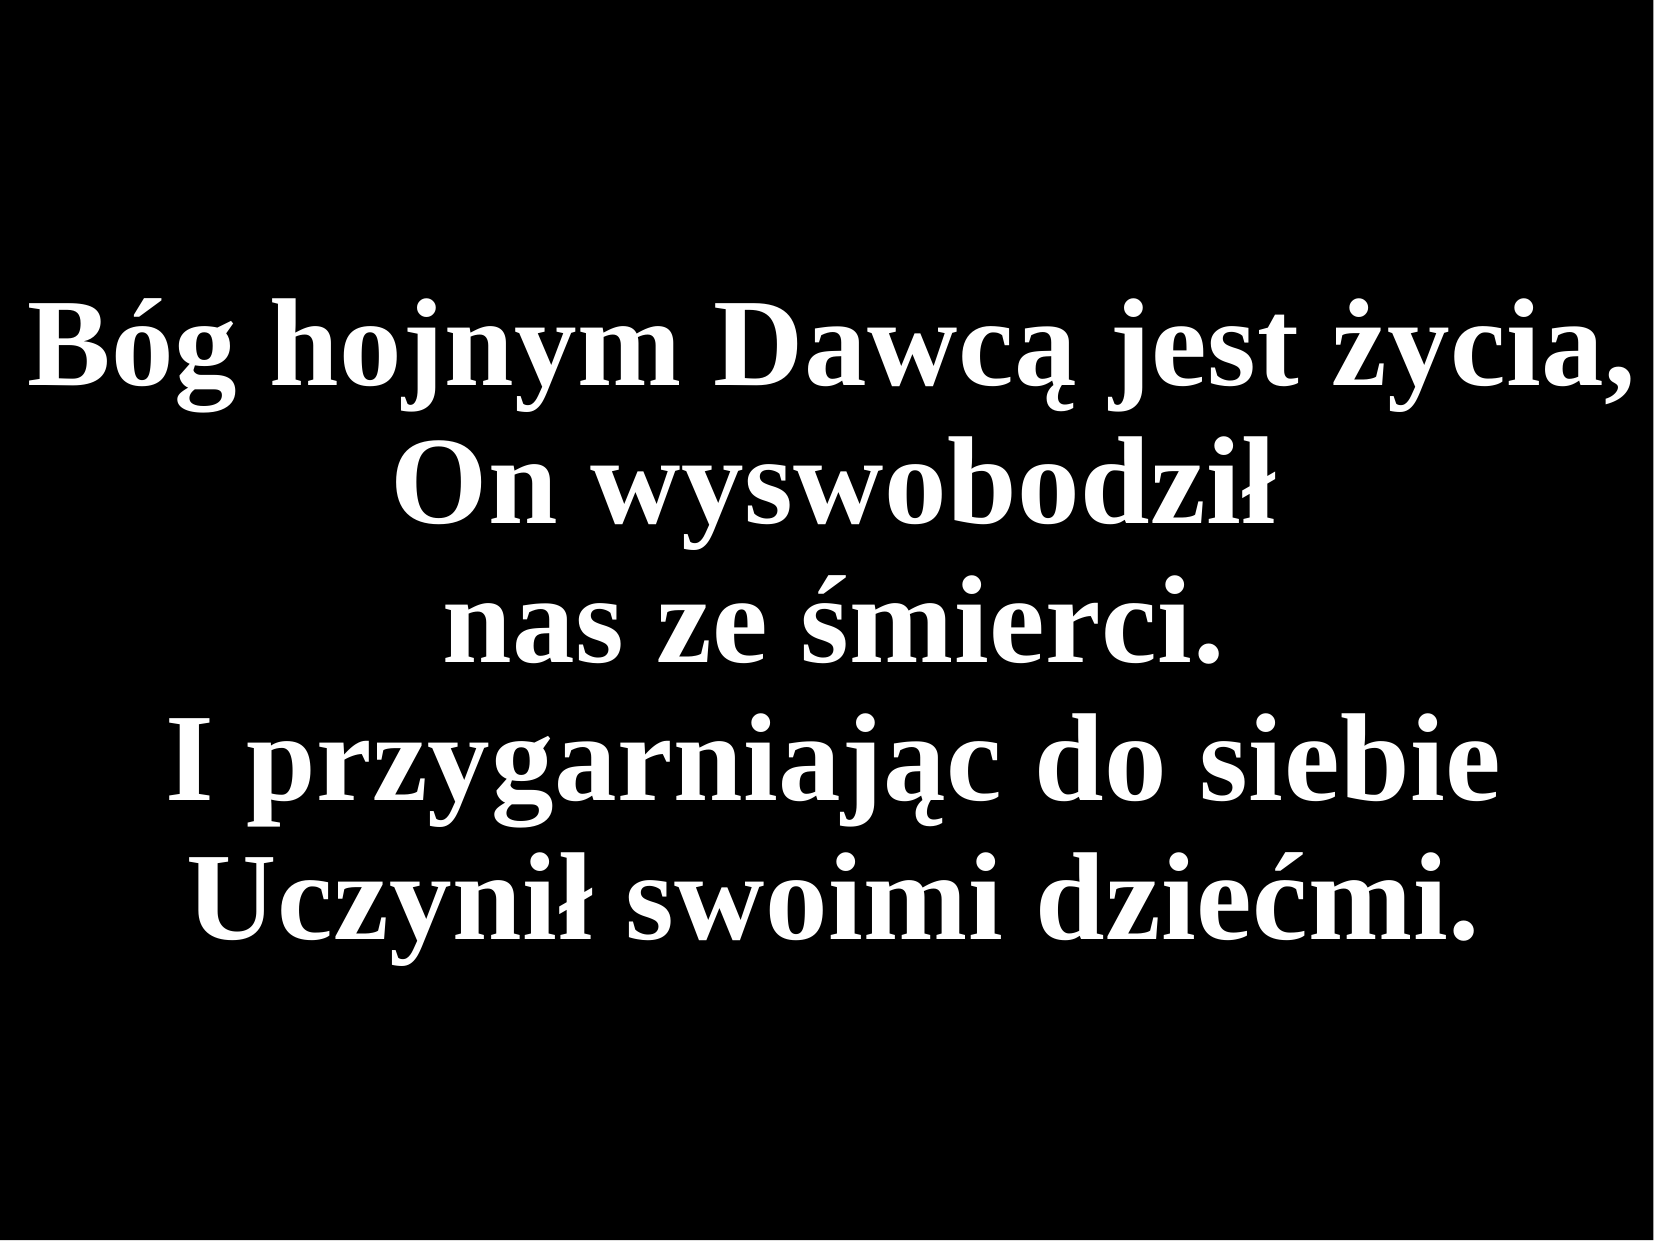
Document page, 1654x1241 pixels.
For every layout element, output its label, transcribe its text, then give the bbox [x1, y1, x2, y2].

title Bóg hojnym Dawcą jest życia, On wyswobodził nas ze śmierci. I przygarniając do siebie Uczynił swoimi dziećmi. [0, 0, 1654, 1241]
